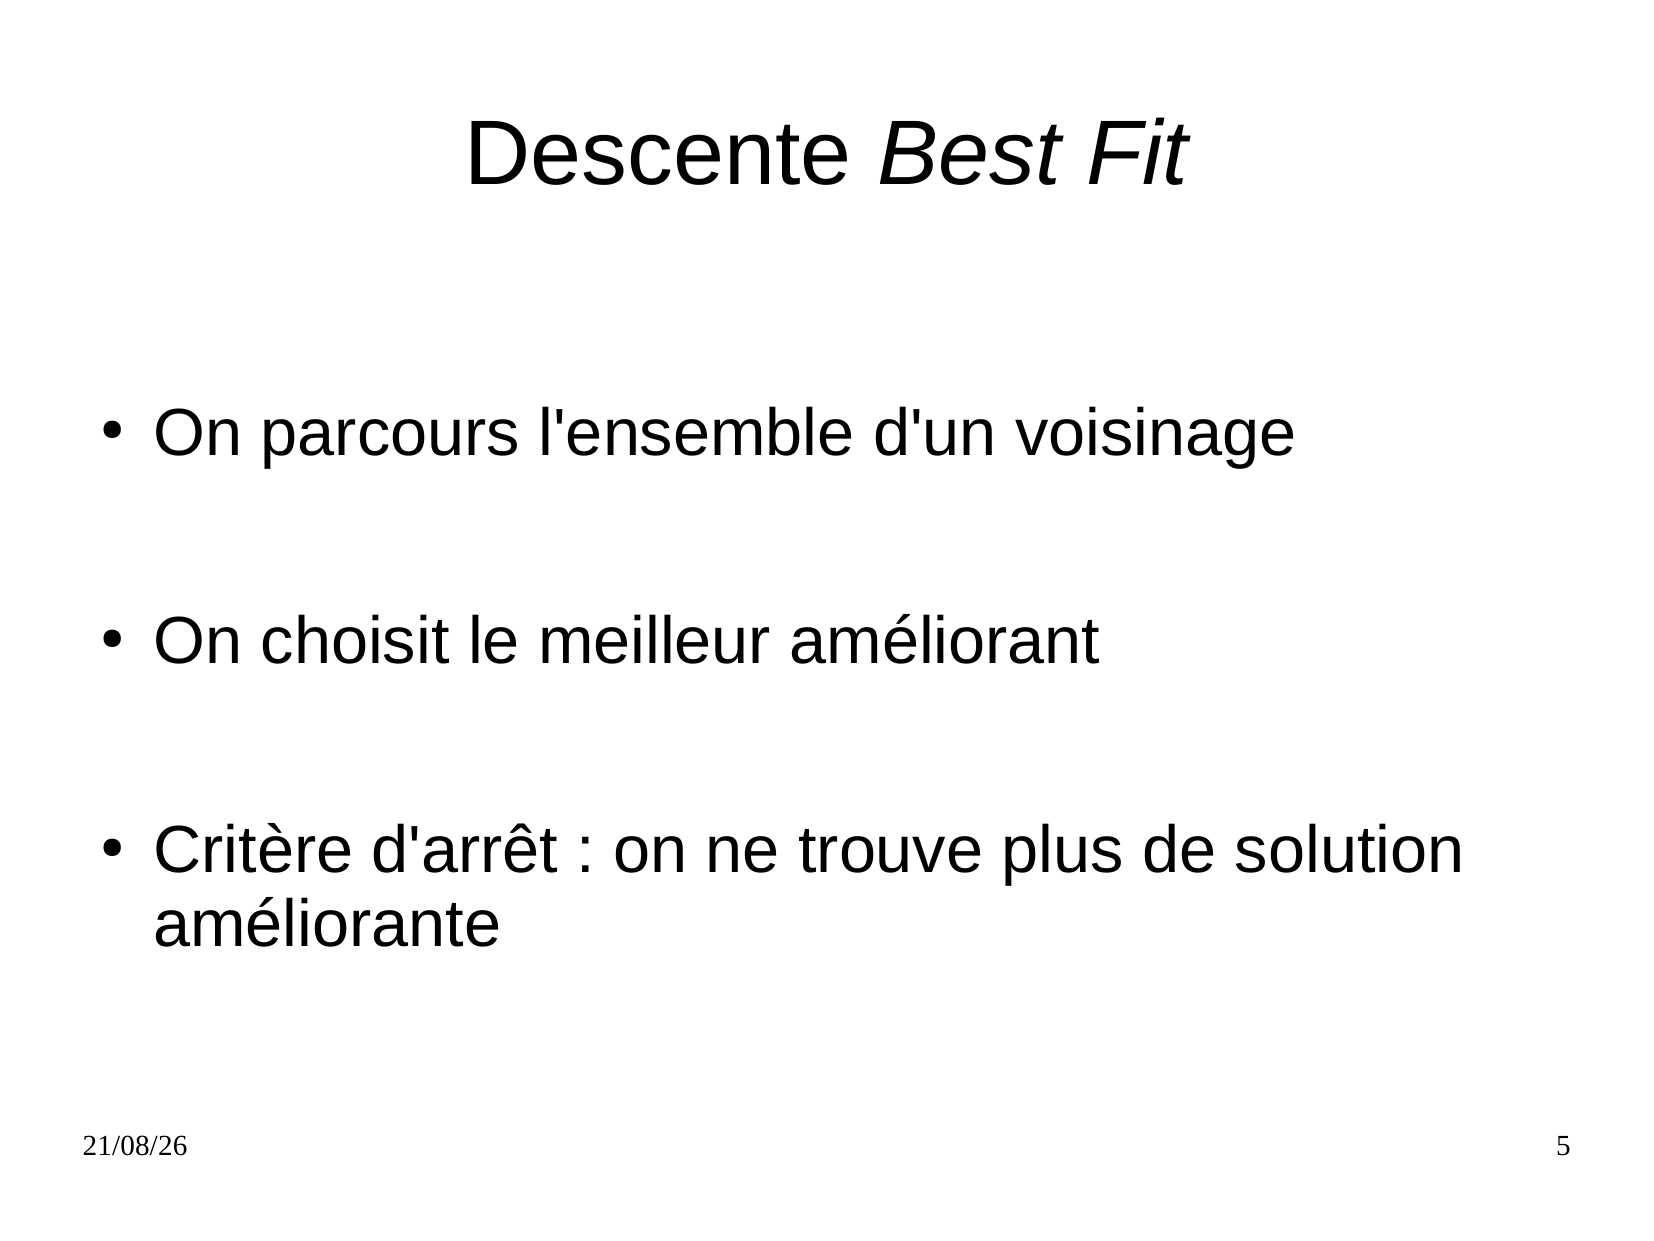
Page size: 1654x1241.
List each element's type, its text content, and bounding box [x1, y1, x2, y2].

title Descente Best Fit [82, 49, 1571, 257]
list On parcours l'ensemble d'un voisinage On choisit le meilleur améliorant Critère d'arrêt : on ne trouve plus de solution améliorante [82, 290, 1538, 1010]
